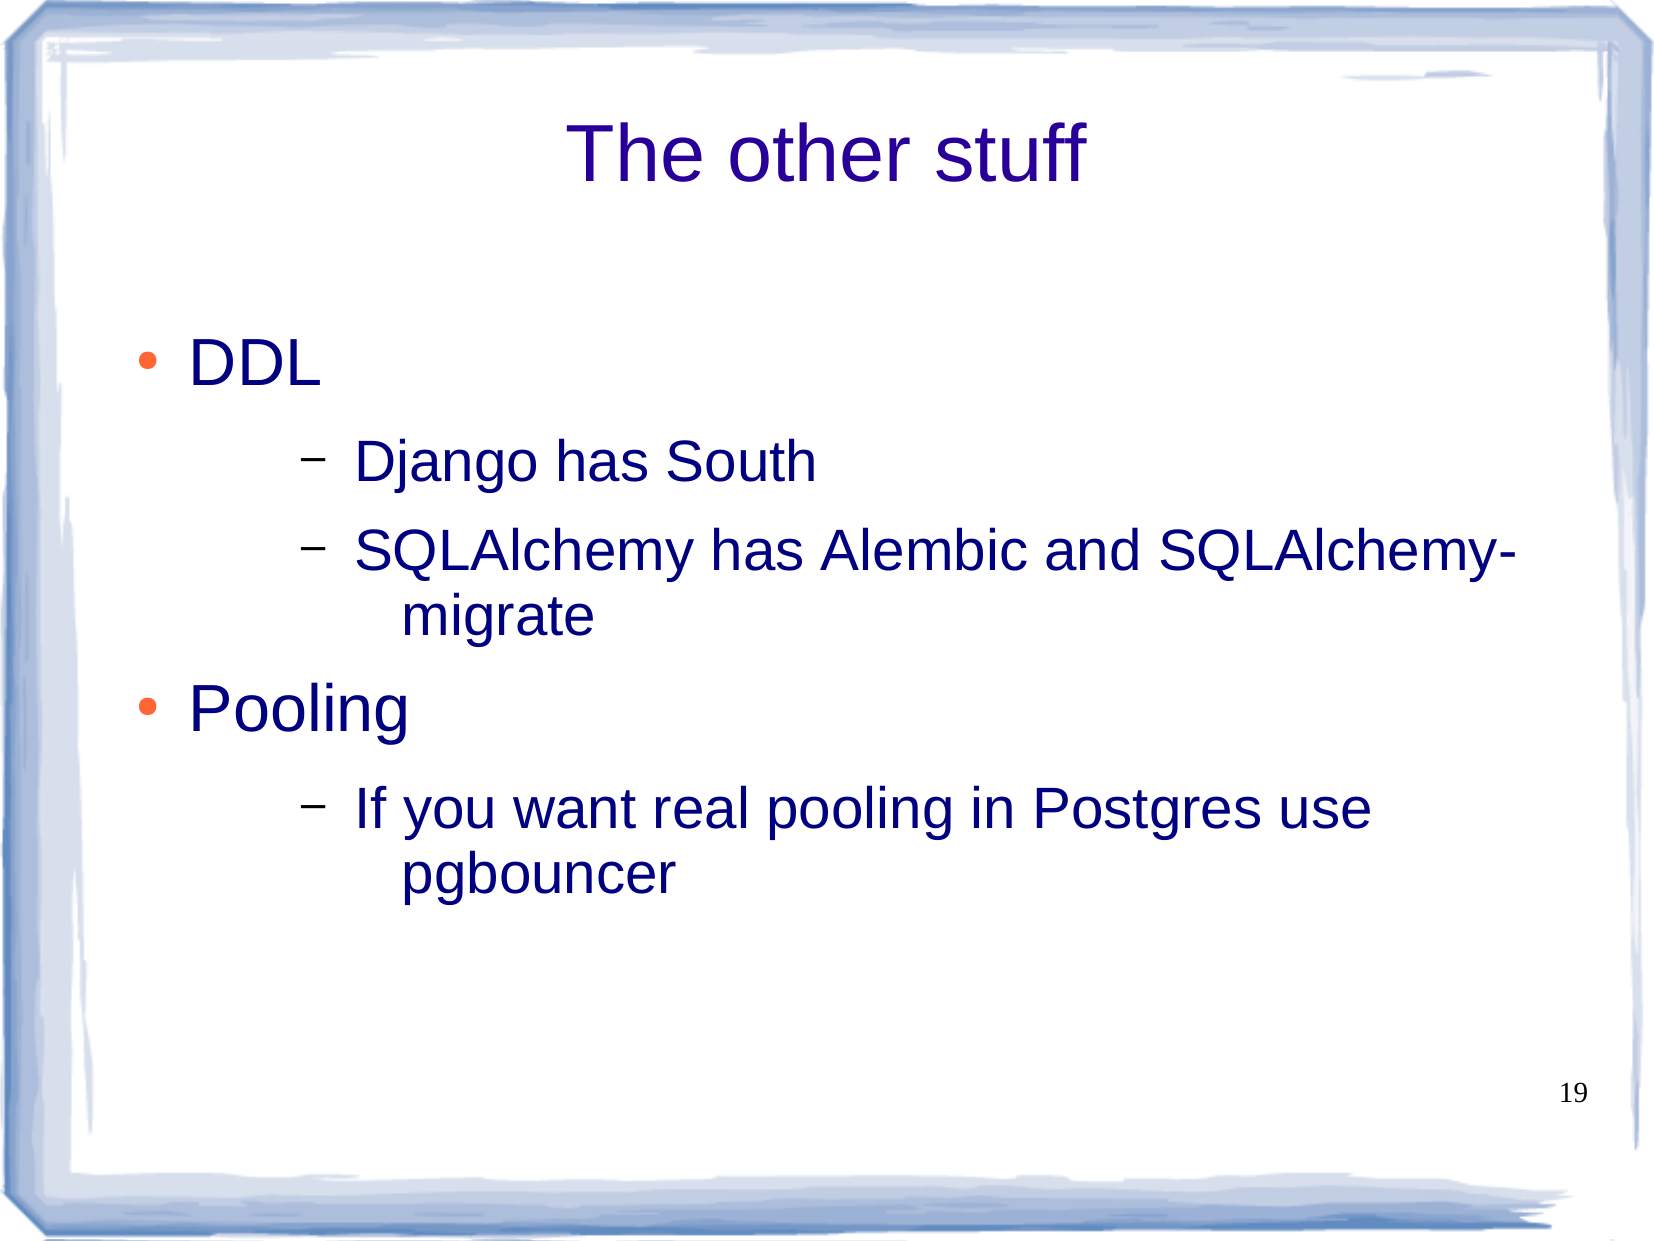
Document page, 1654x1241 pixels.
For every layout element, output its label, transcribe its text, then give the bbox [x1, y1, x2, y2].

picture [0, 0, 1654, 1241]
title The other stuff [82, 49, 1571, 257]
list DDL Django has South SQLAlchemy has Alembic and SQLAlchemy-migrate Pooling If you want real pooling in Postgres use pgbouncer [118, 324, 1571, 1045]
